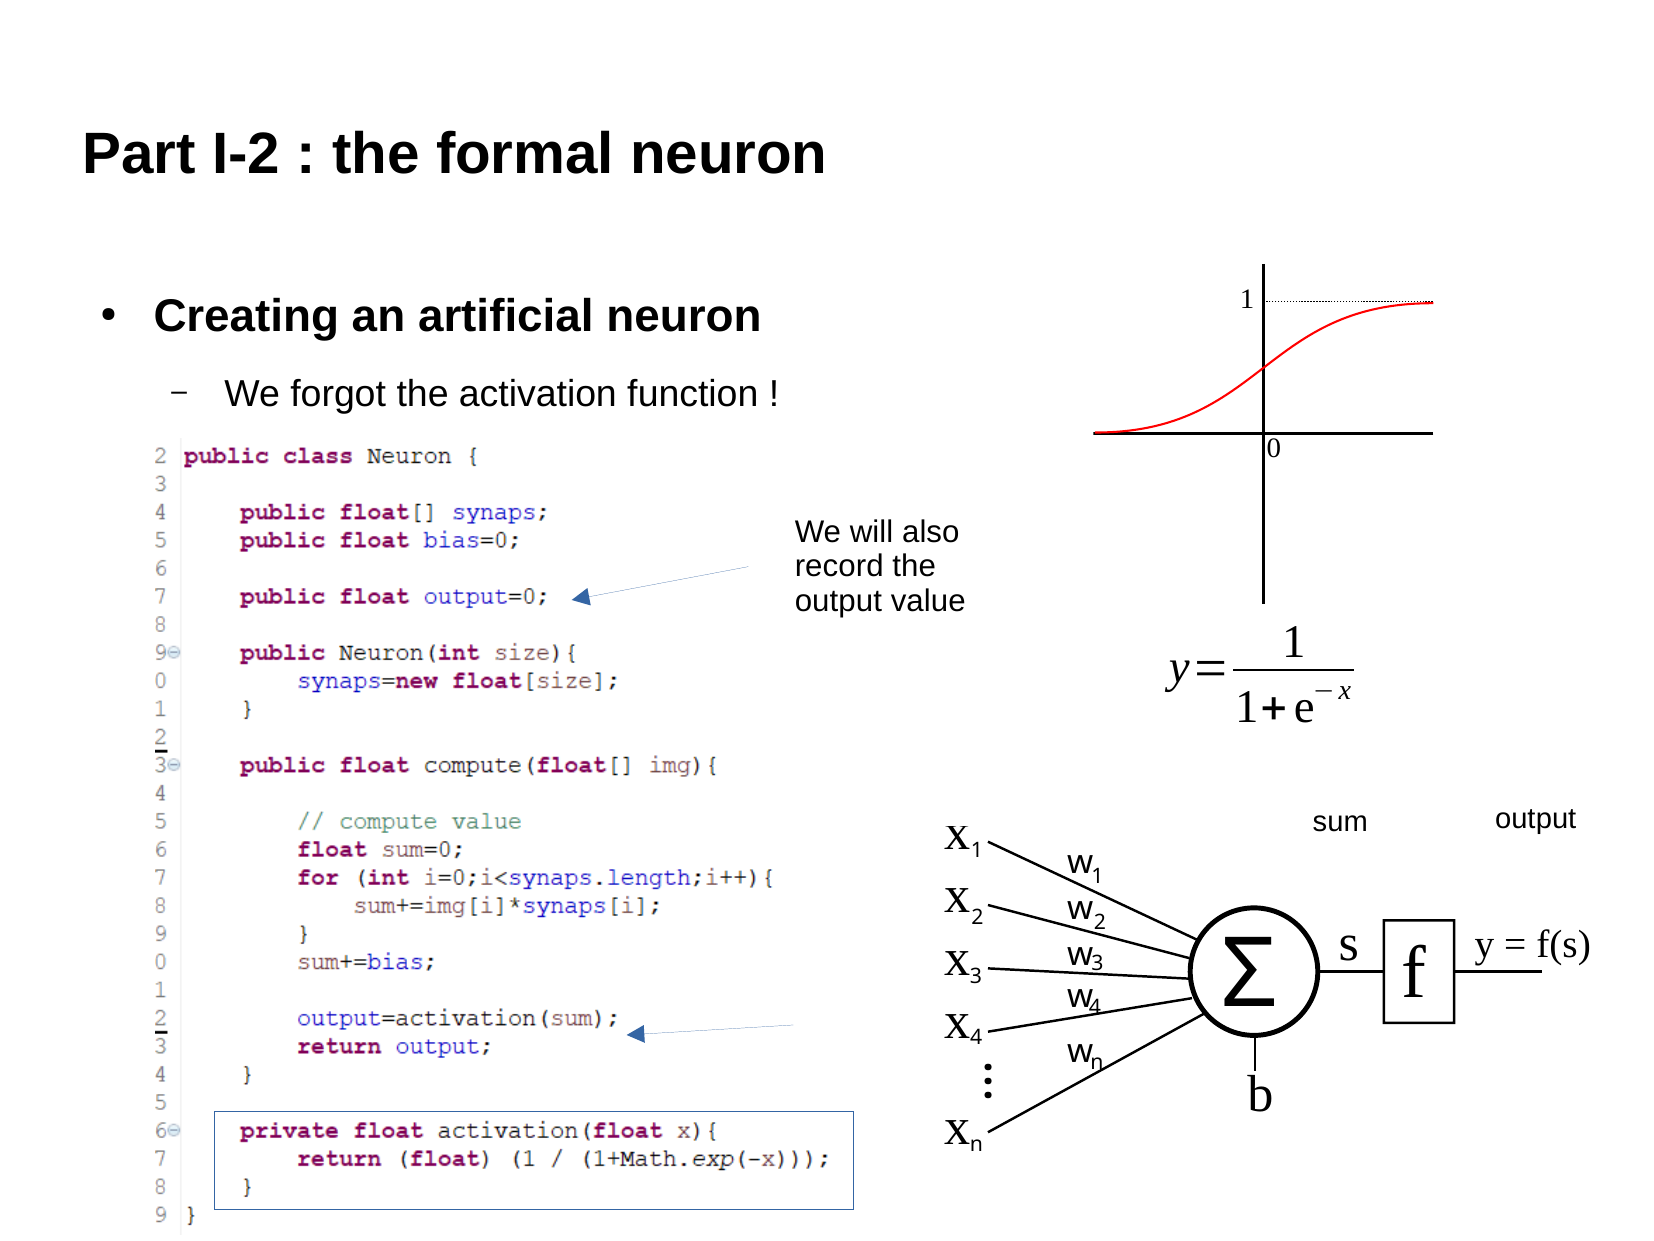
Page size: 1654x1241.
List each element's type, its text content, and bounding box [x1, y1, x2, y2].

title Part I-2 : the formal neuron [82, 49, 1571, 257]
picture [944, 826, 1610, 1152]
picture [1093, 263, 1435, 605]
picture [215, 1112, 846, 1209]
picture [155, 438, 846, 1235]
chart [1150, 614, 1369, 733]
text_box output [1480, 794, 1592, 843]
text_box sum [1297, 797, 1383, 846]
text_box We will also record the output value [780, 506, 982, 626]
list Creating an artificial neuron We forgot the activation function ! [82, 290, 1625, 1241]
